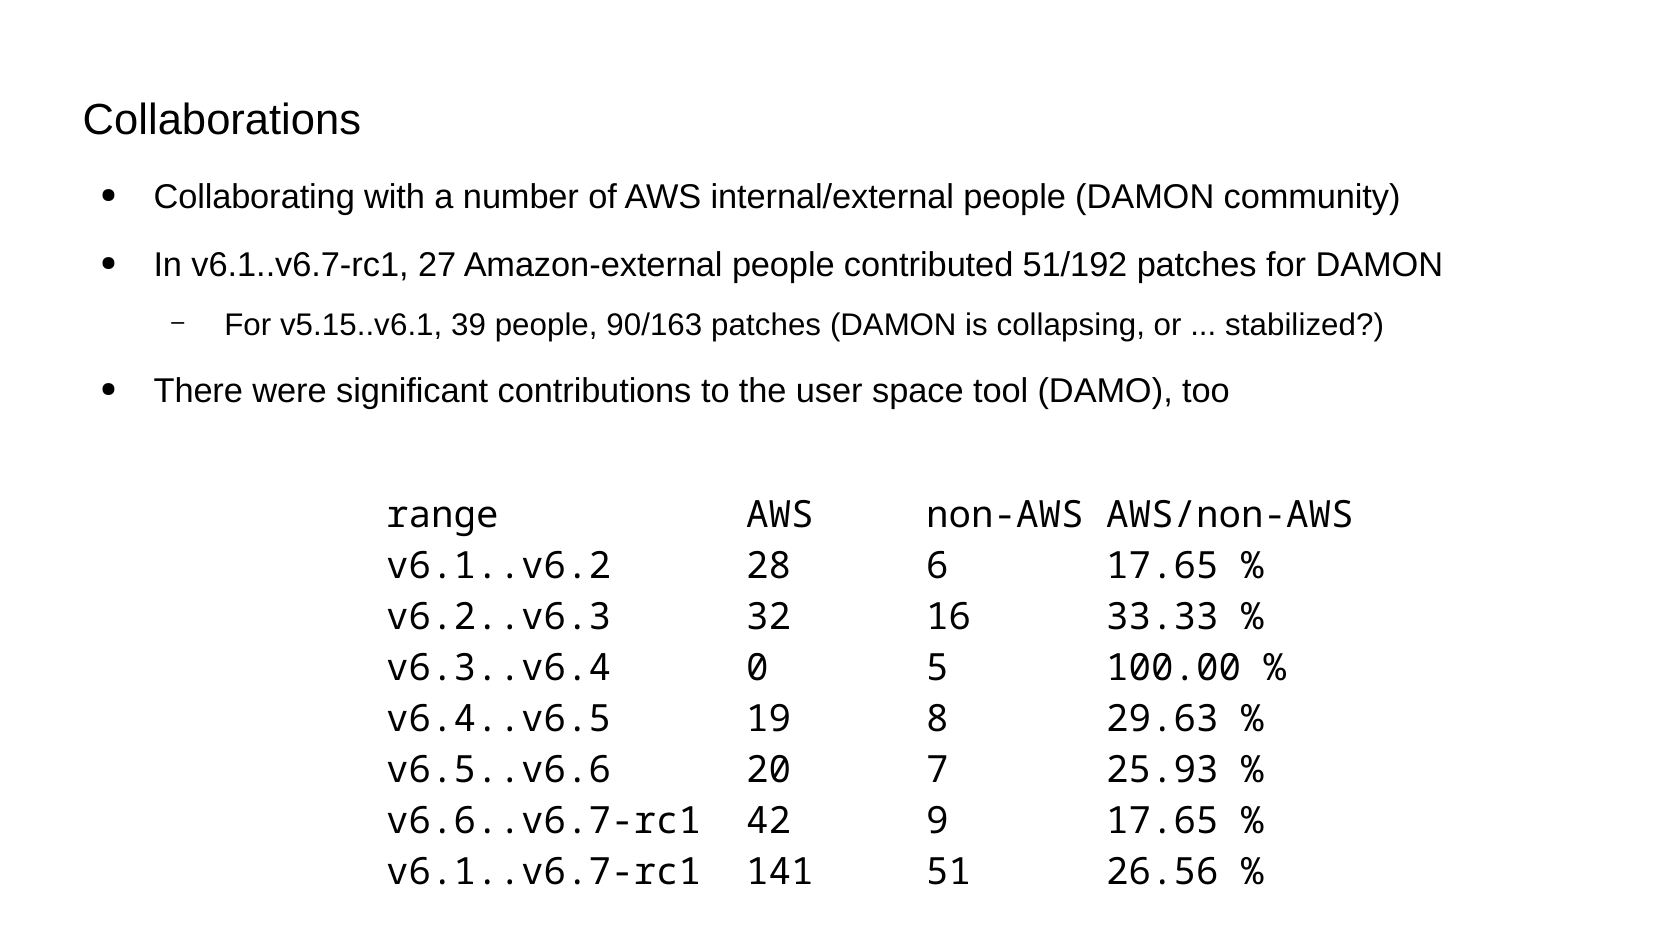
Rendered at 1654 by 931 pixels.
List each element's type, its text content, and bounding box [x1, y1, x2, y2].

list Collaborating with a number of AWS internal/external people (DAMON community) In v6.1..v6.7-rc1, 27 Amazon-external people contributed 51/192 patches for DAMON For v5.15..v6.1, 39 people, 90/163 patches (DAMON is collapsing, or ... stabilized?) There were significant contributions to the user space tool (DAMO), too [82, 177, 1571, 833]
text_box range AWS non-AWS AWS/non-AWS v6.1..v6.2 28 6 17.65 % v6.2..v6.3 32 16 33.33 % v6.3..v6.4 0 5 100.00 % v6.4..v6.5 19 8 29.63 % v6.5..v6.6 20 7 25.93 % v6.6..v6.7-rc1 42 9 17.65 % v6.1..v6.7-rc1 141 51 26.56 % [371, 480, 1470, 798]
title Collaborations [82, 81, 1571, 157]
